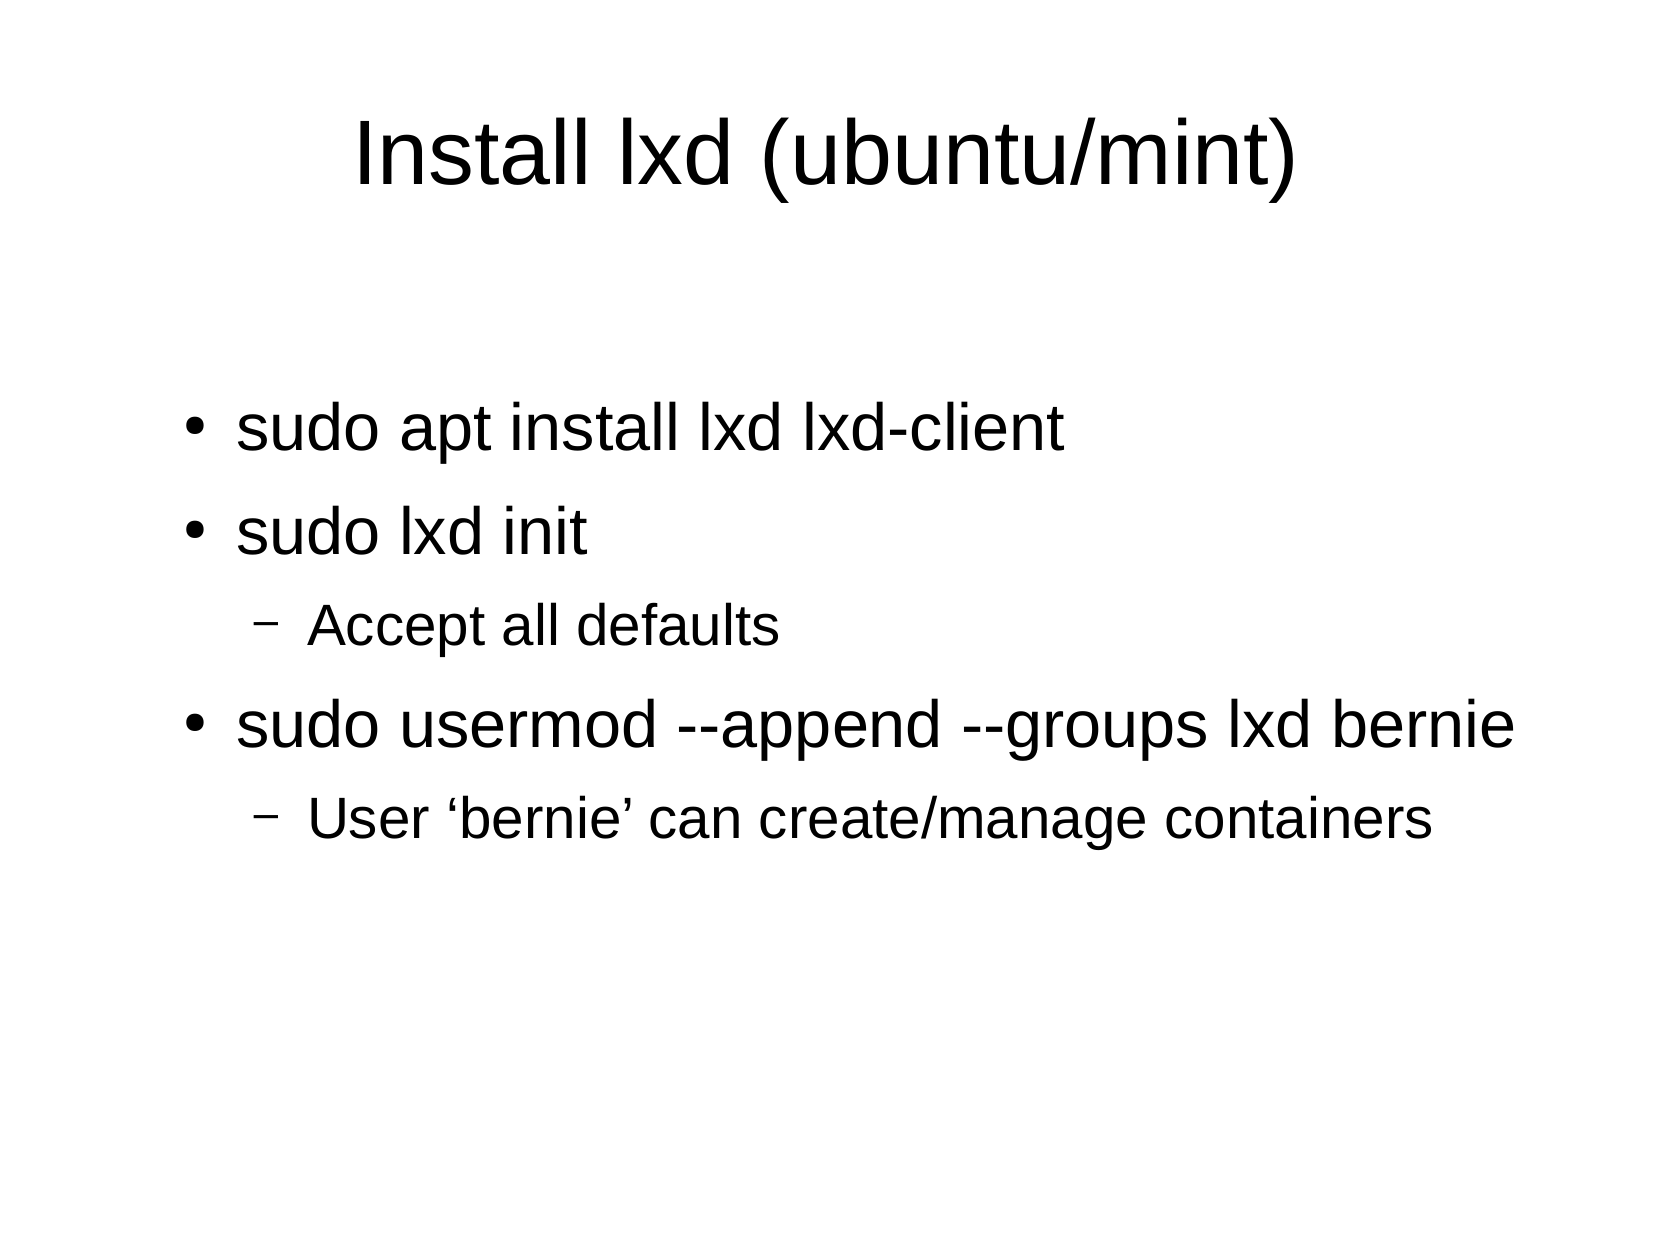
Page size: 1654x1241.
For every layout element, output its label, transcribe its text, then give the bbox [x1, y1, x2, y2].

title Install lxd (ubuntu/mint) [82, 49, 1571, 257]
list sudo apt install lxd lxd-client sudo lxd init Accept all defaults sudo usermod --append --groups lxd bernie User ‘bernie’ can create/manage containers [165, 389, 1571, 1010]
